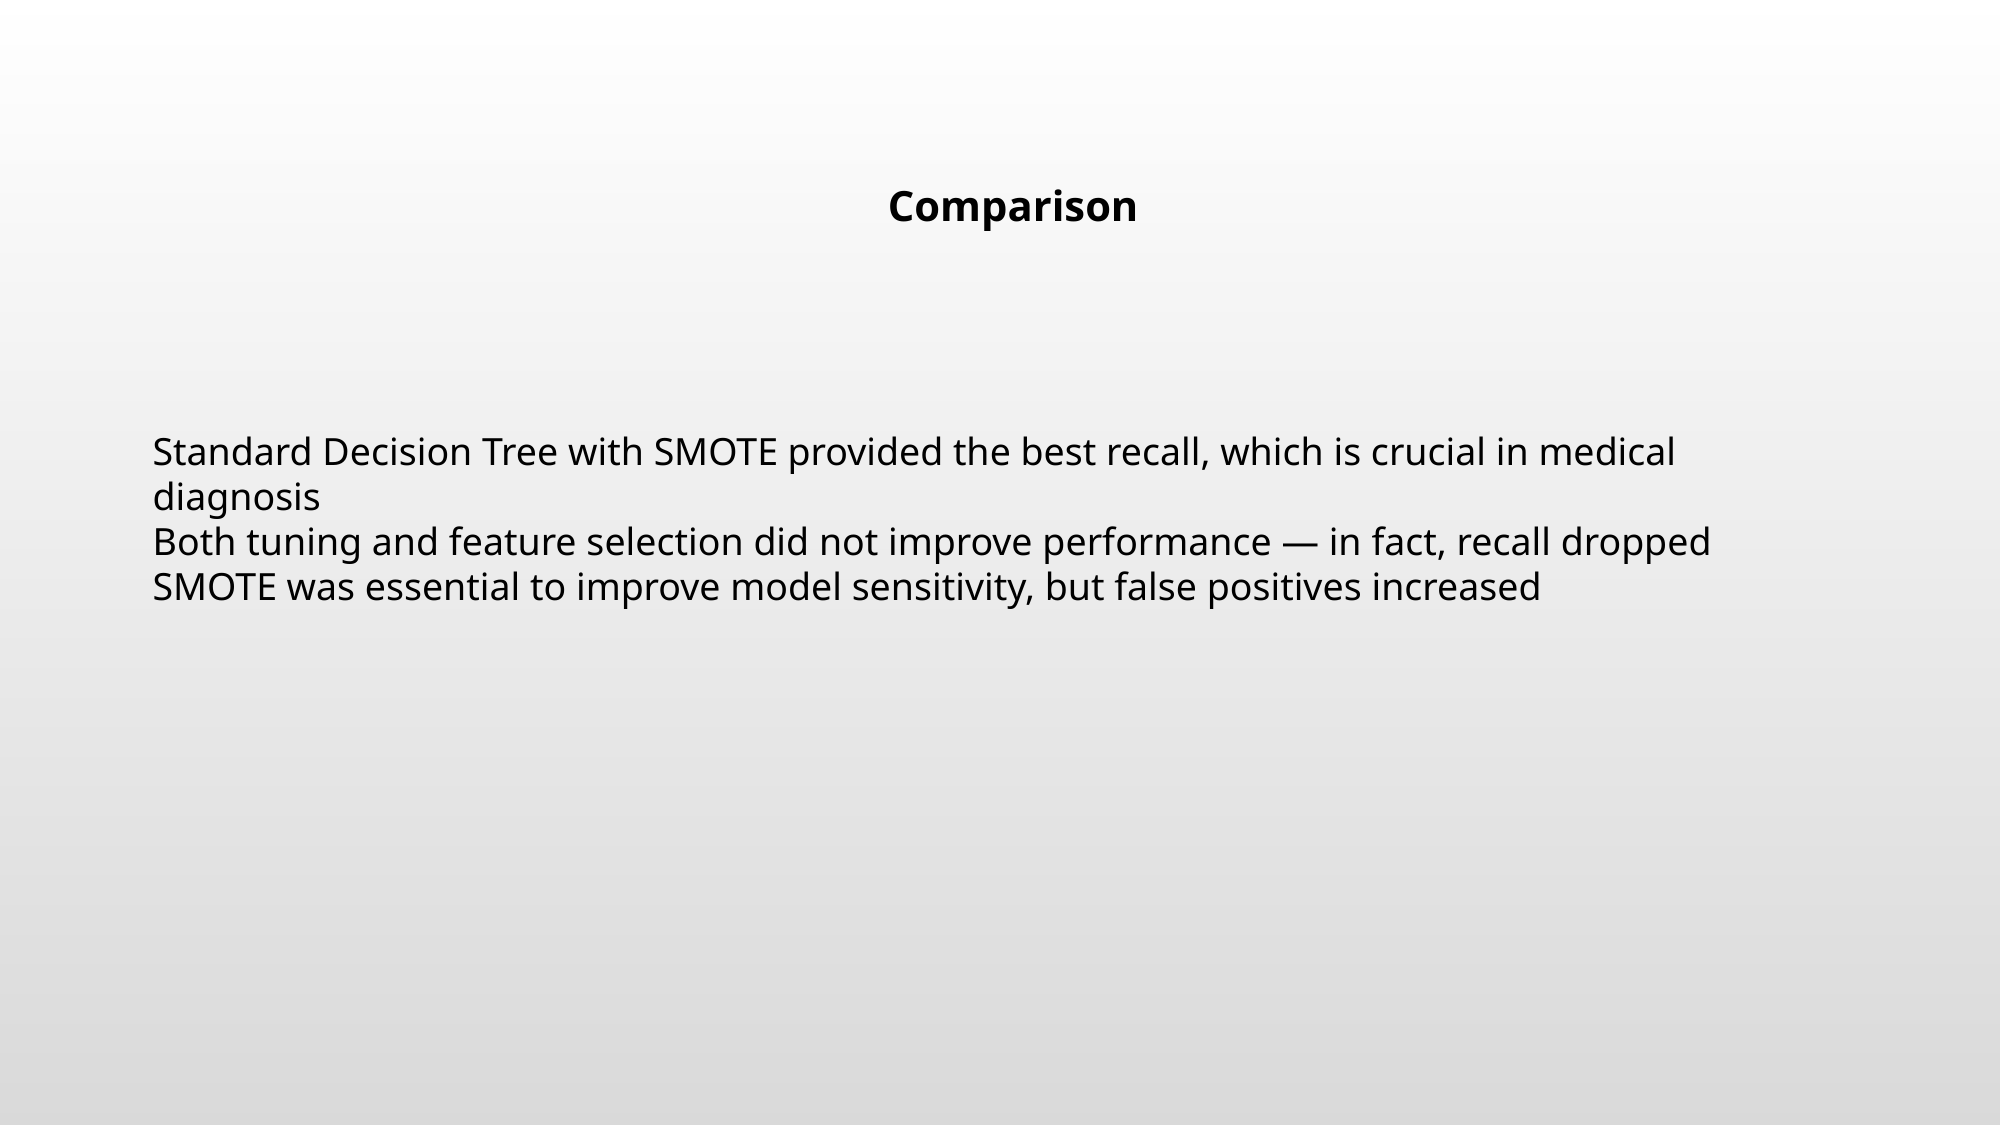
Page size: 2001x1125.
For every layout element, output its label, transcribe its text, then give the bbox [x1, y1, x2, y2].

text_box Comparison [184, 172, 1780, 239]
text_box Standard Decision Tree with SMOTE provided the best recall, which is crucial in medical diagnosis Both tuning and feature selection did not improve performance — in fact, recall dropped SMOTE was essential to improve model sensitivity, but false positives increased [137, 420, 1827, 573]
